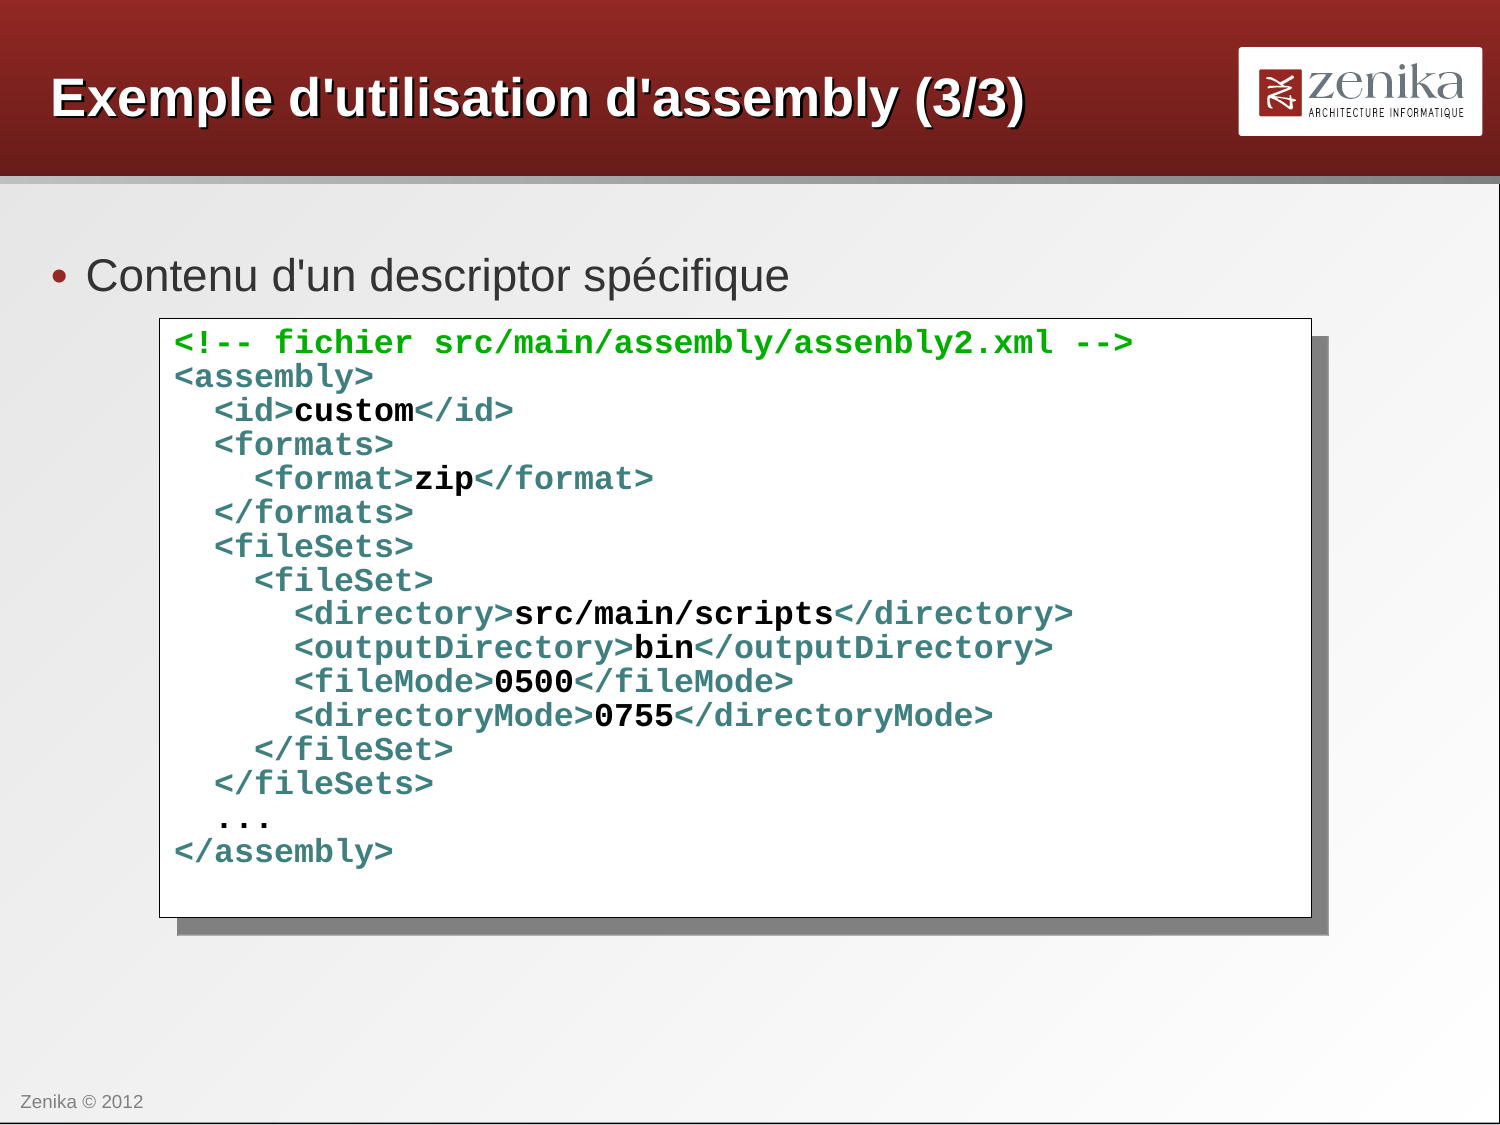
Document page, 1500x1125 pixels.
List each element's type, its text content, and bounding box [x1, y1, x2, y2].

text_box <!-- fichier src/main/assembly/assenbly2.xml --> <assembly> <id>custom</id> <formats> <format>zip</format> </formats> <fileSets> <fileSet> <directory>src/main/scripts</directory> <outputDirectory>bin</outputDirectory> <fileMode>0500</fileMode> <directoryMode>0755</directoryMode> </fileSet> </fileSets> ... </assembly> [159, 318, 1312, 918]
picture [1257, 58, 1464, 125]
title Exemple d'utilisation d'assembly (3/3) [50, 15, 1206, 180]
list Contenu d'un descriptor spécifique [50, 249, 1435, 1079]
